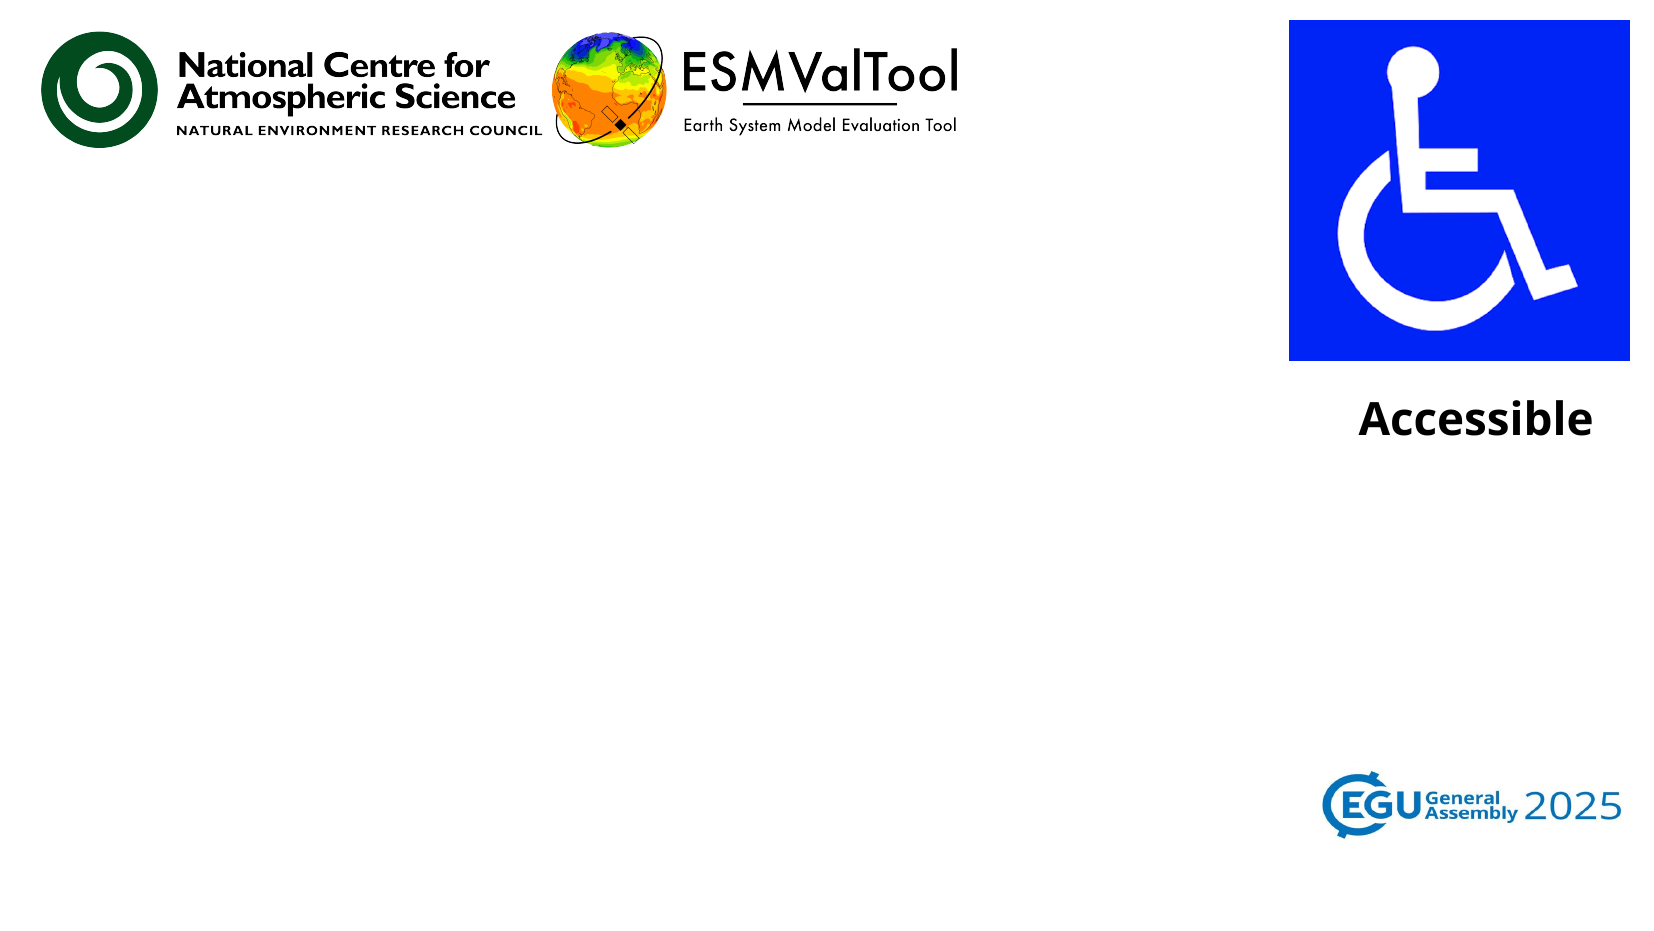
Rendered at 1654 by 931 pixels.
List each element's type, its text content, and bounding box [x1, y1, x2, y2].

text_box Accessible [1312, 337, 1651, 451]
picture [1289, 20, 1630, 361]
picture [37, 28, 979, 152]
picture [1312, 712, 1631, 910]
